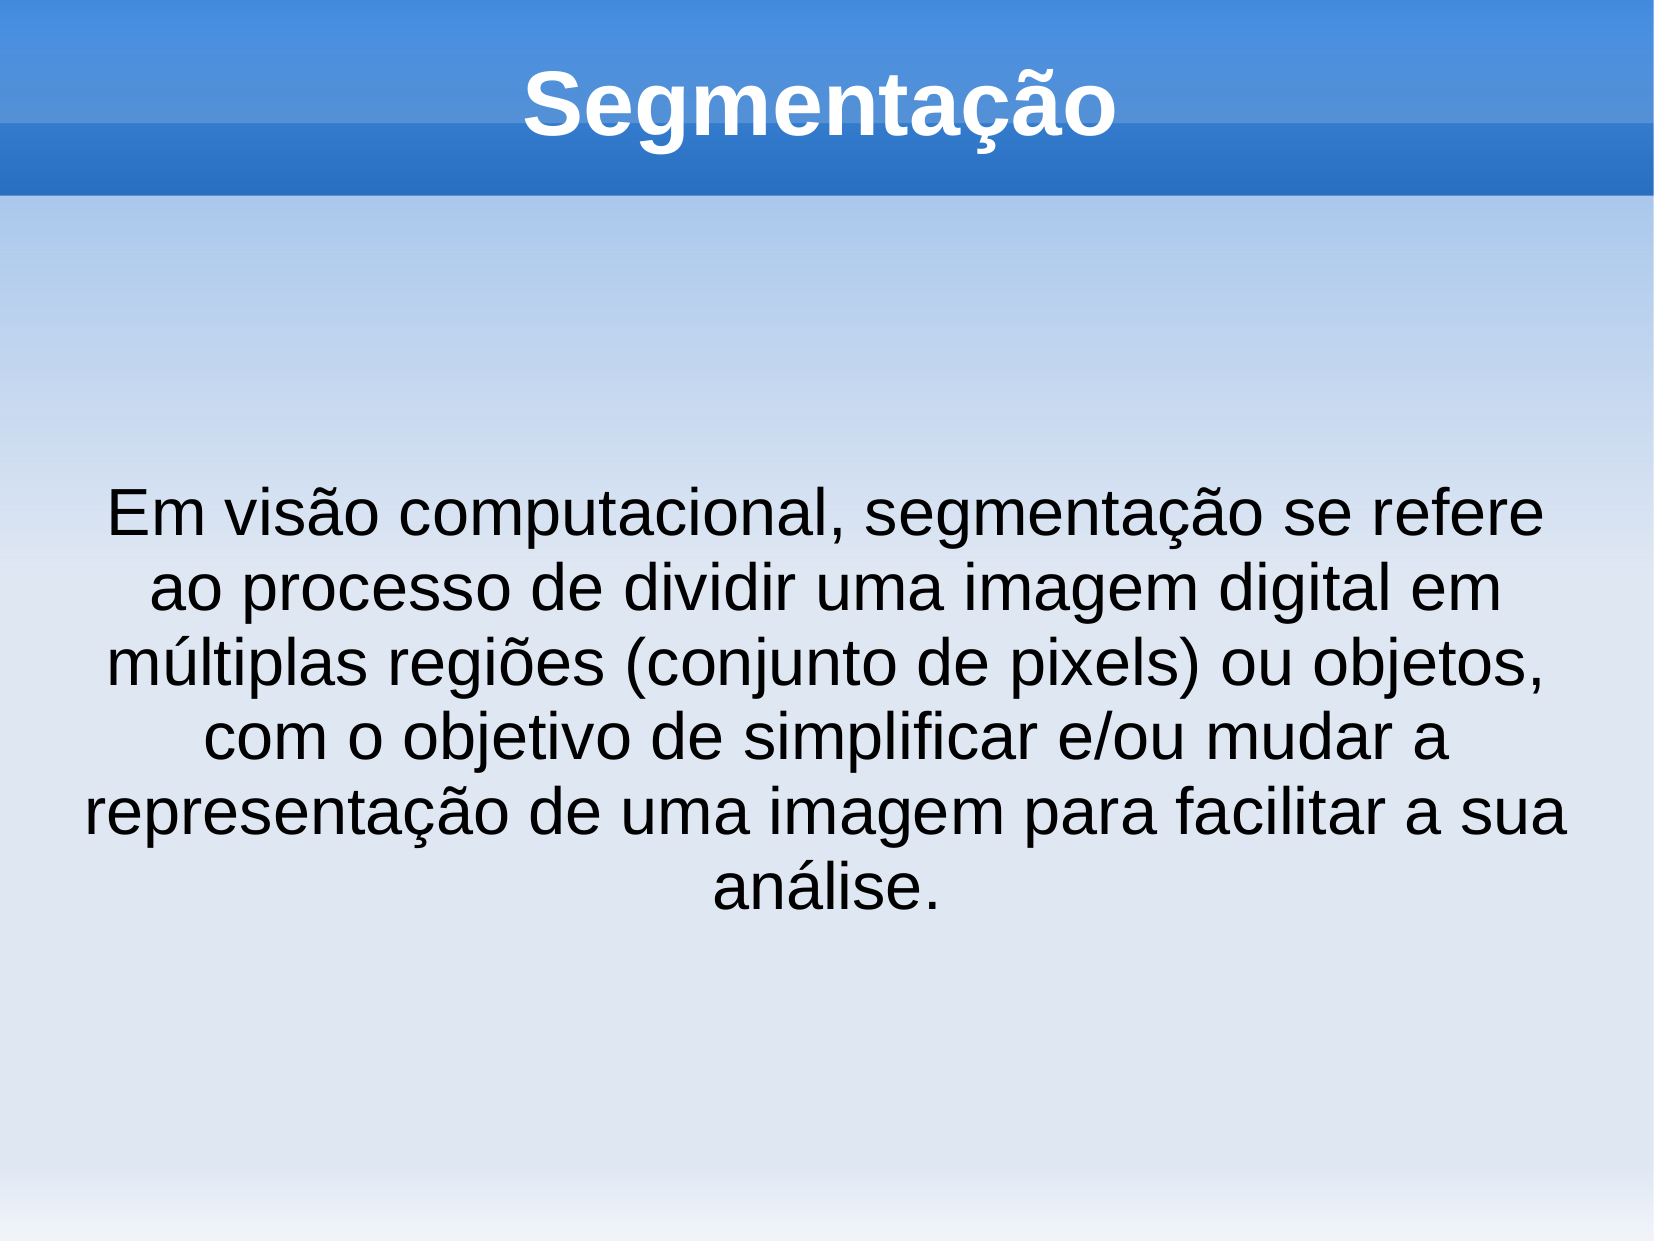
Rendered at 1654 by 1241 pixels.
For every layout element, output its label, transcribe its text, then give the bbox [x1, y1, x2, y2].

picture [0, 0, 1654, 1241]
title Segmentação [76, 7, 1565, 200]
subtitle Em visão computacional, segmentação se refere ao processo de dividir uma imagem digital em múltiplas regiões (conjunto de pixels) ou objetos, com o objetivo de simplificar e/ou mudar a representação de uma imagem para facilitar a sua análise. [82, 297, 1571, 1102]
